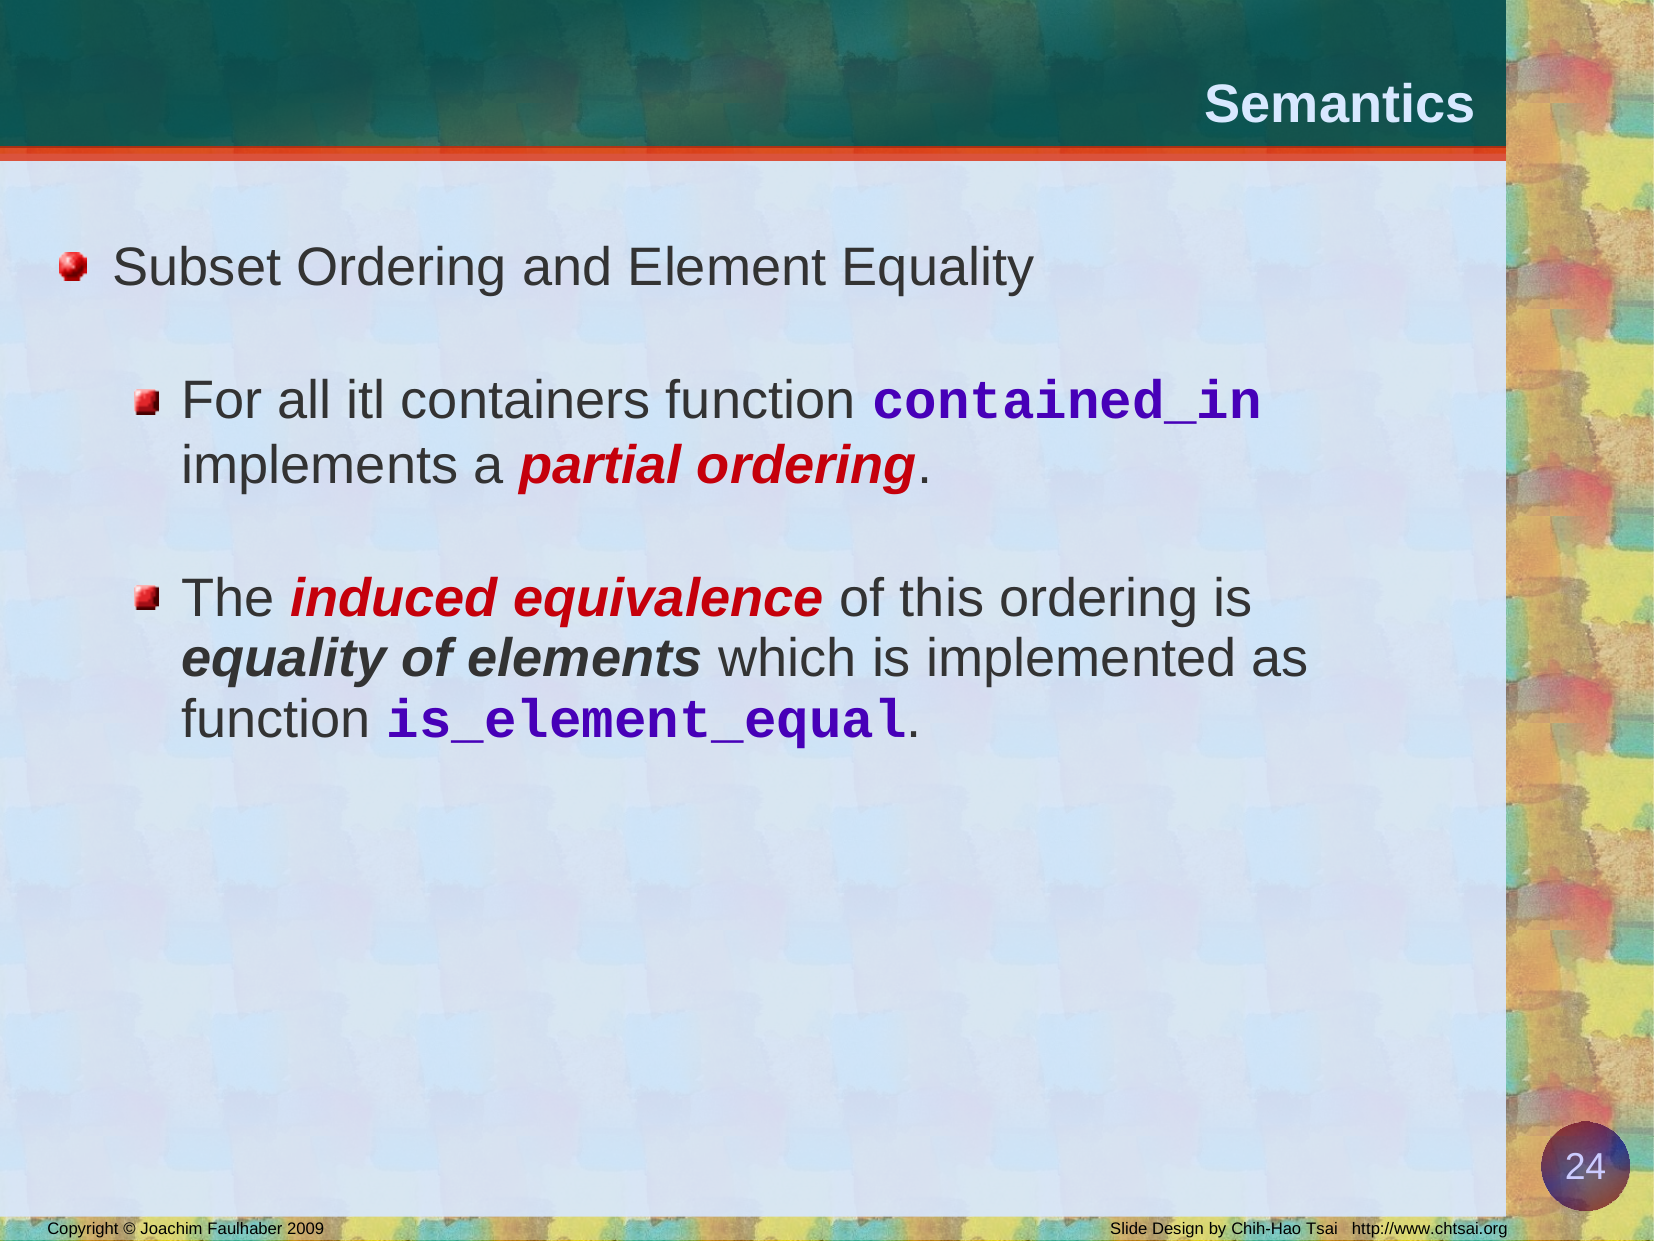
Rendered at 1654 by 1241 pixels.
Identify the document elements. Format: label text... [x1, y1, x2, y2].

title Semantics [29, 59, 1477, 148]
list Subset Ordering and Element Equality For all itl containers function contained_in implements a partial ordering. The induced equivalence of this ordering is equality of elements which is implemented as function is_element_equal. [59, 236, 1418, 1182]
